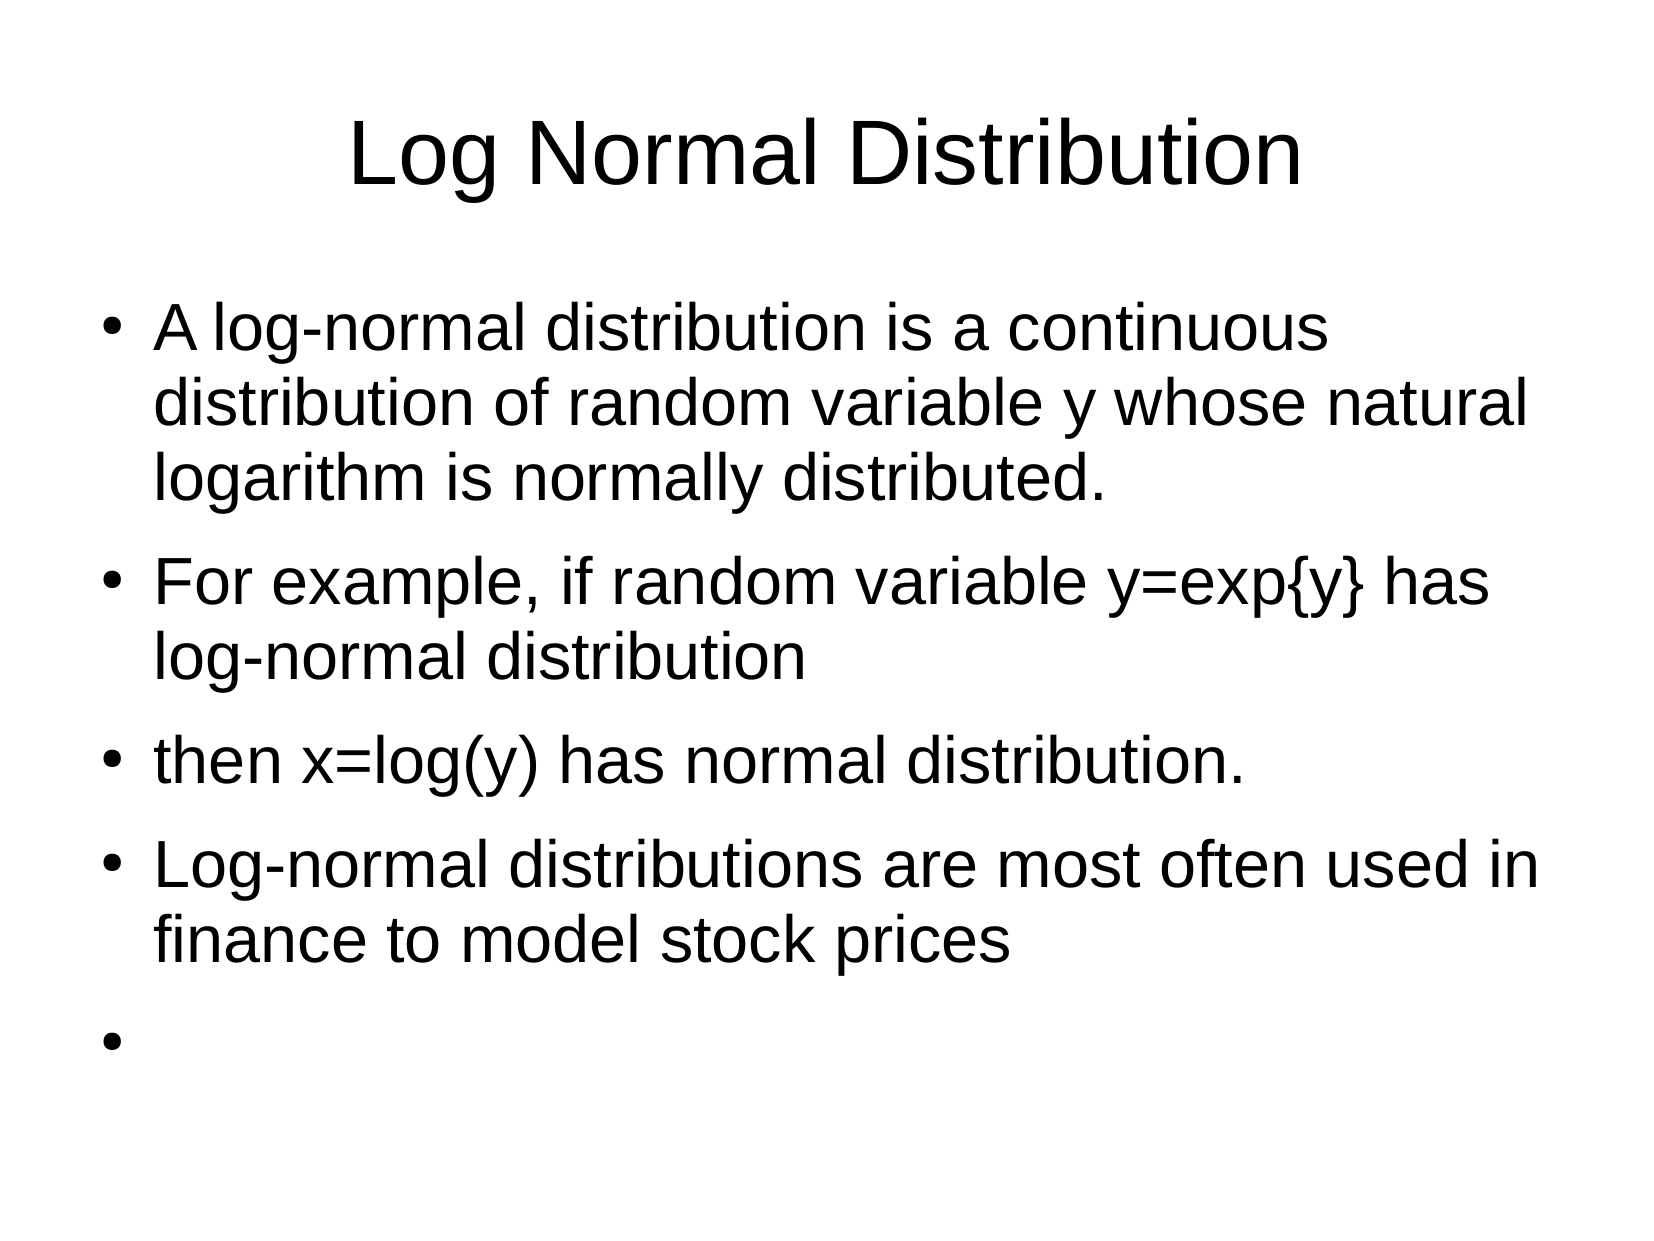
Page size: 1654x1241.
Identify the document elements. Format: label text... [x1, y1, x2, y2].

title Log Normal Distribution [82, 49, 1571, 257]
list A log-normal distribution is a continuous distribution of random variable y whose natural logarithm is normally distributed. For example, if random variable y=exp{y} has log-normal distribution then x=log(y) has normal distribution. Log-normal distributions are most often used in finance to model stock prices [82, 290, 1571, 1010]
